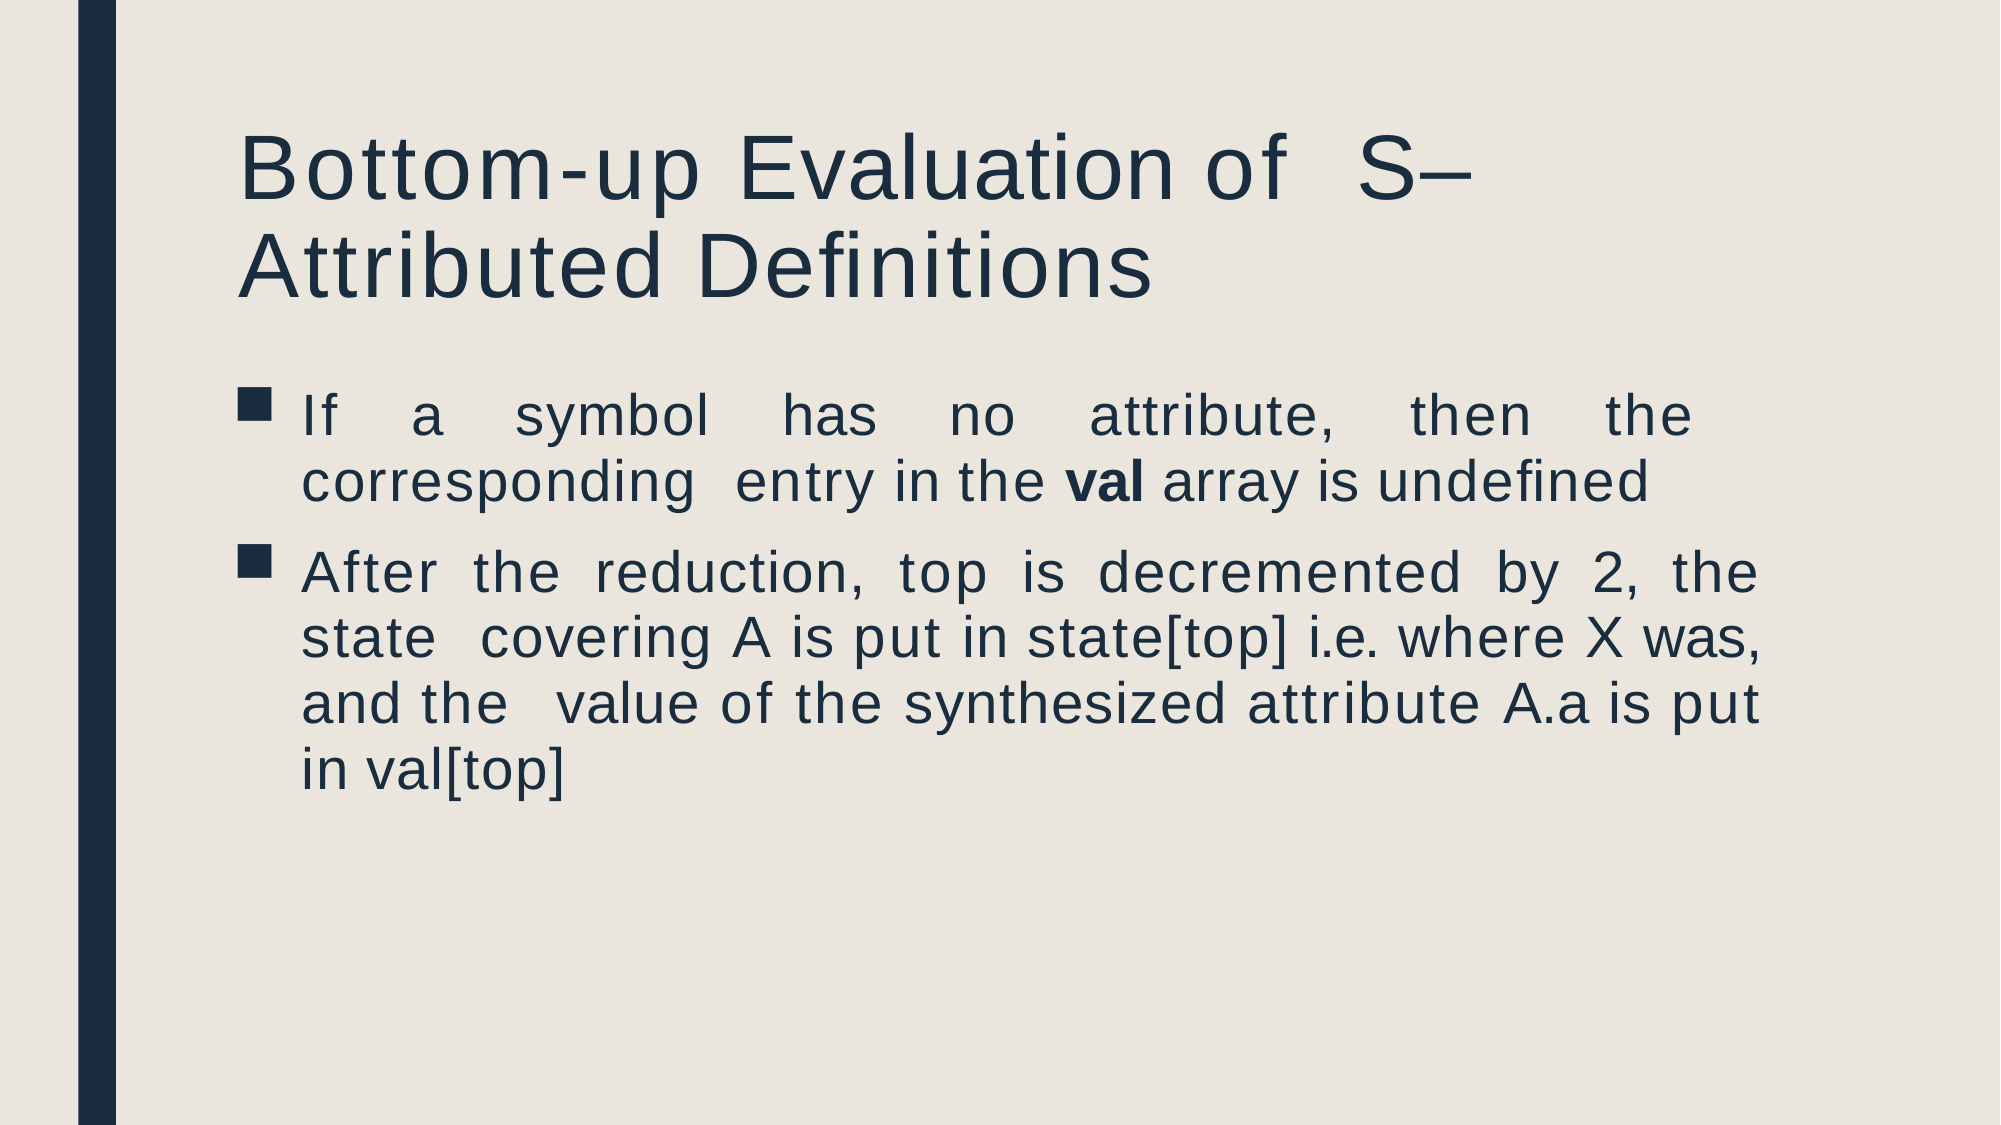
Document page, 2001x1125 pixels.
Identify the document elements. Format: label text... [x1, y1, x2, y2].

title Bottom-up Evaluation of S–Attributed Deﬁnitions [236, 104, 1763, 316]
text_box If a symbol has no attribute, then the corresponding entry in the val array is undeﬁned After the reduction, top is decremented by 2, the state covering A is put in state[top] i.e. where X was, and the value of the synthesized attribute A.a is put in val[top] [230, 373, 1764, 802]
